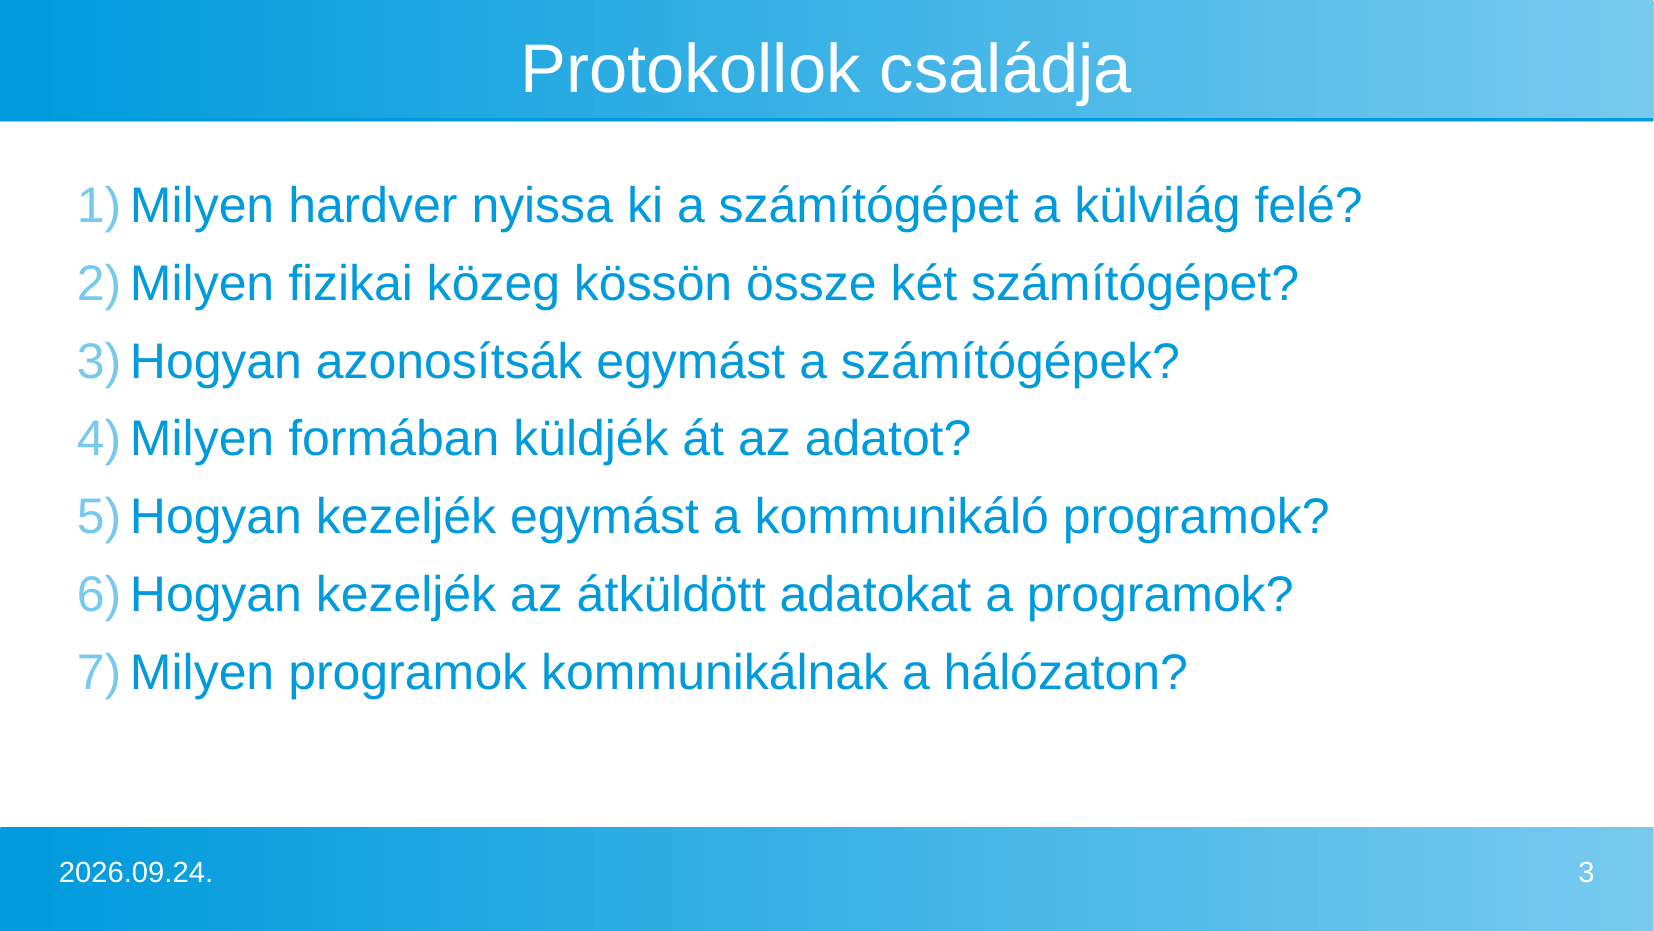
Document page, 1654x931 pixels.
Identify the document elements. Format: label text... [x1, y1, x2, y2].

title Protokollok családja [59, 29, 1595, 108]
list Milyen hardver nyissa ki a számítógépet a külvilág felé? Milyen fizikai közeg kössön össze két számítógépet? Hogyan azonosítsák egymást a számítógépek? Milyen formában küldjék át az adatot? Hogyan kezeljék egymást a kommunikáló programok? Hogyan kezeljék az átküldött adatokat a programok? Milyen programok kommunikálnak a hálózaton? [59, 177, 1595, 768]
